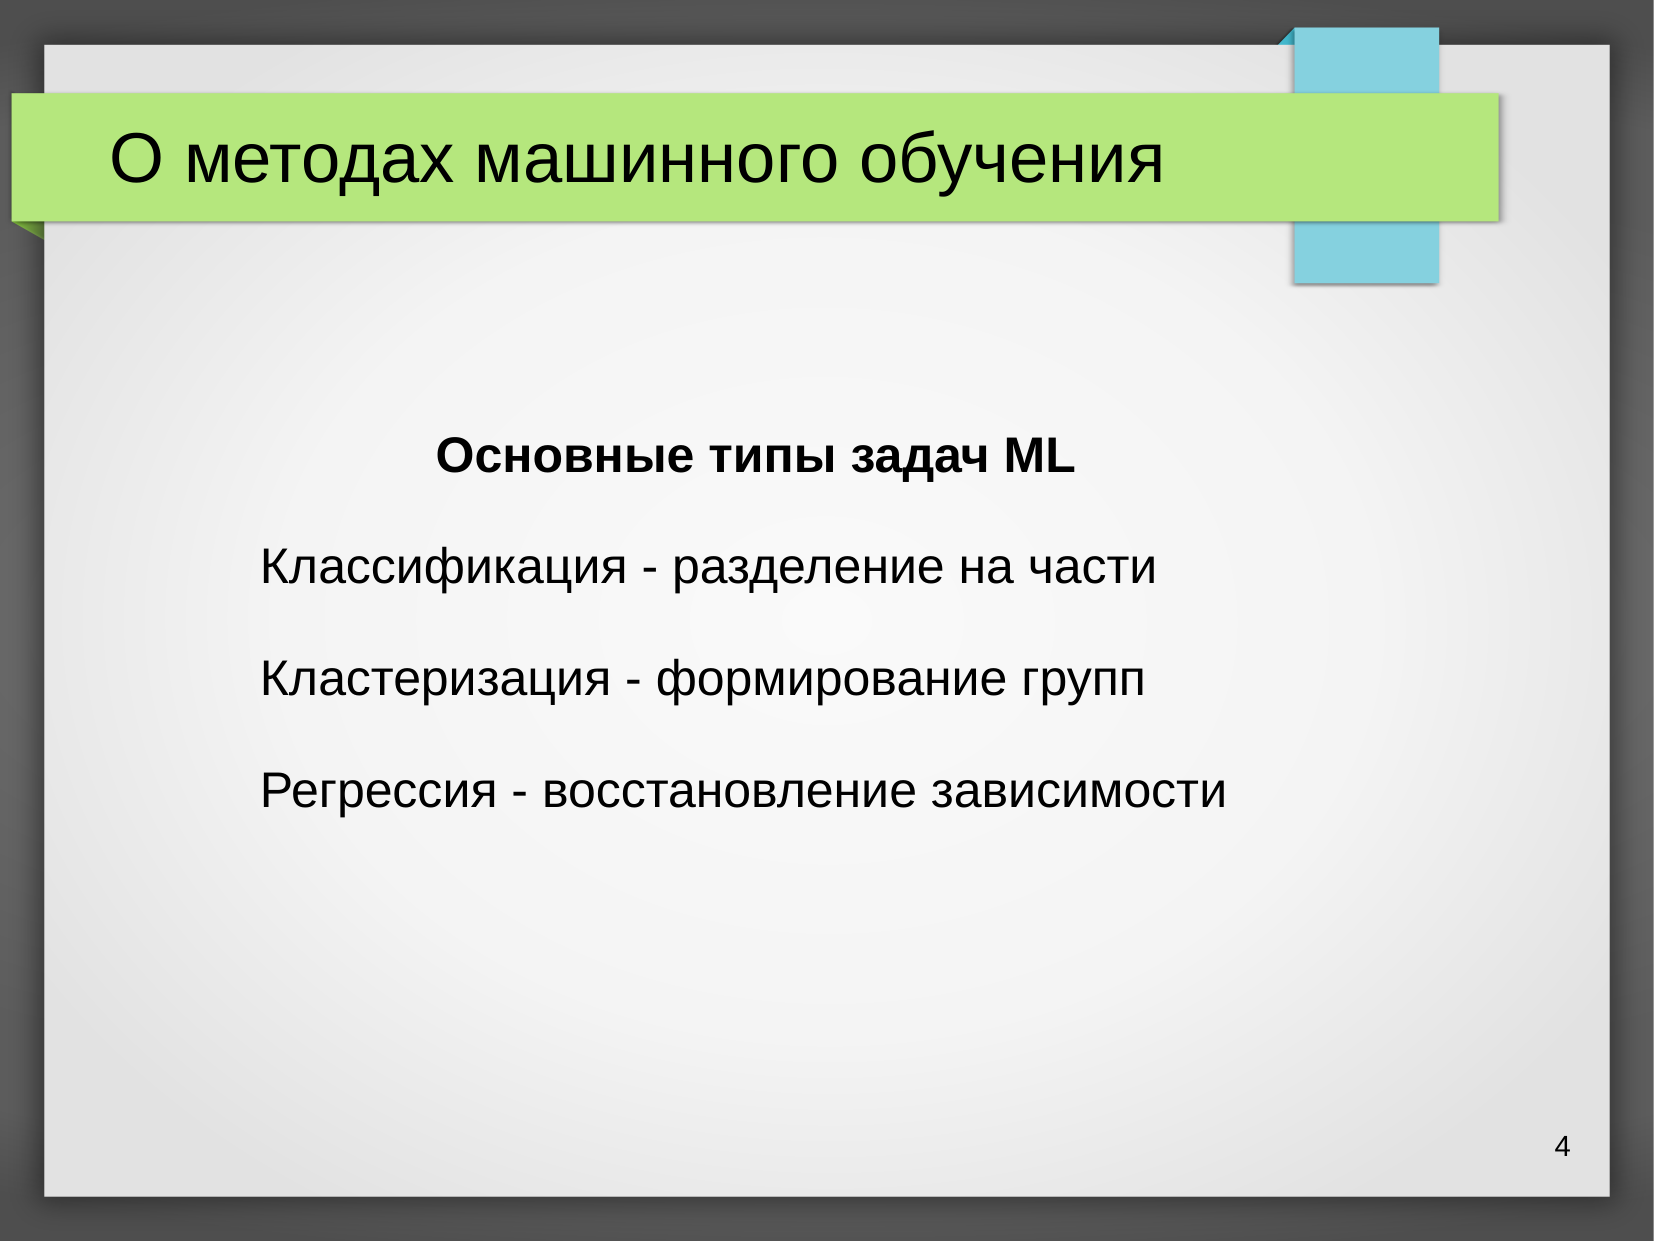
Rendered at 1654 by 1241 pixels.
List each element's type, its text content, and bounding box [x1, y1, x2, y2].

picture [0, 0, 1654, 1241]
title О методах машинного обучения [71, 118, 1205, 199]
subtitle Основные типы задач ML Классификация - разделение на части Кластеризация - формирование групп Регрессия - восстановление зависимости [259, 283, 1252, 1017]
